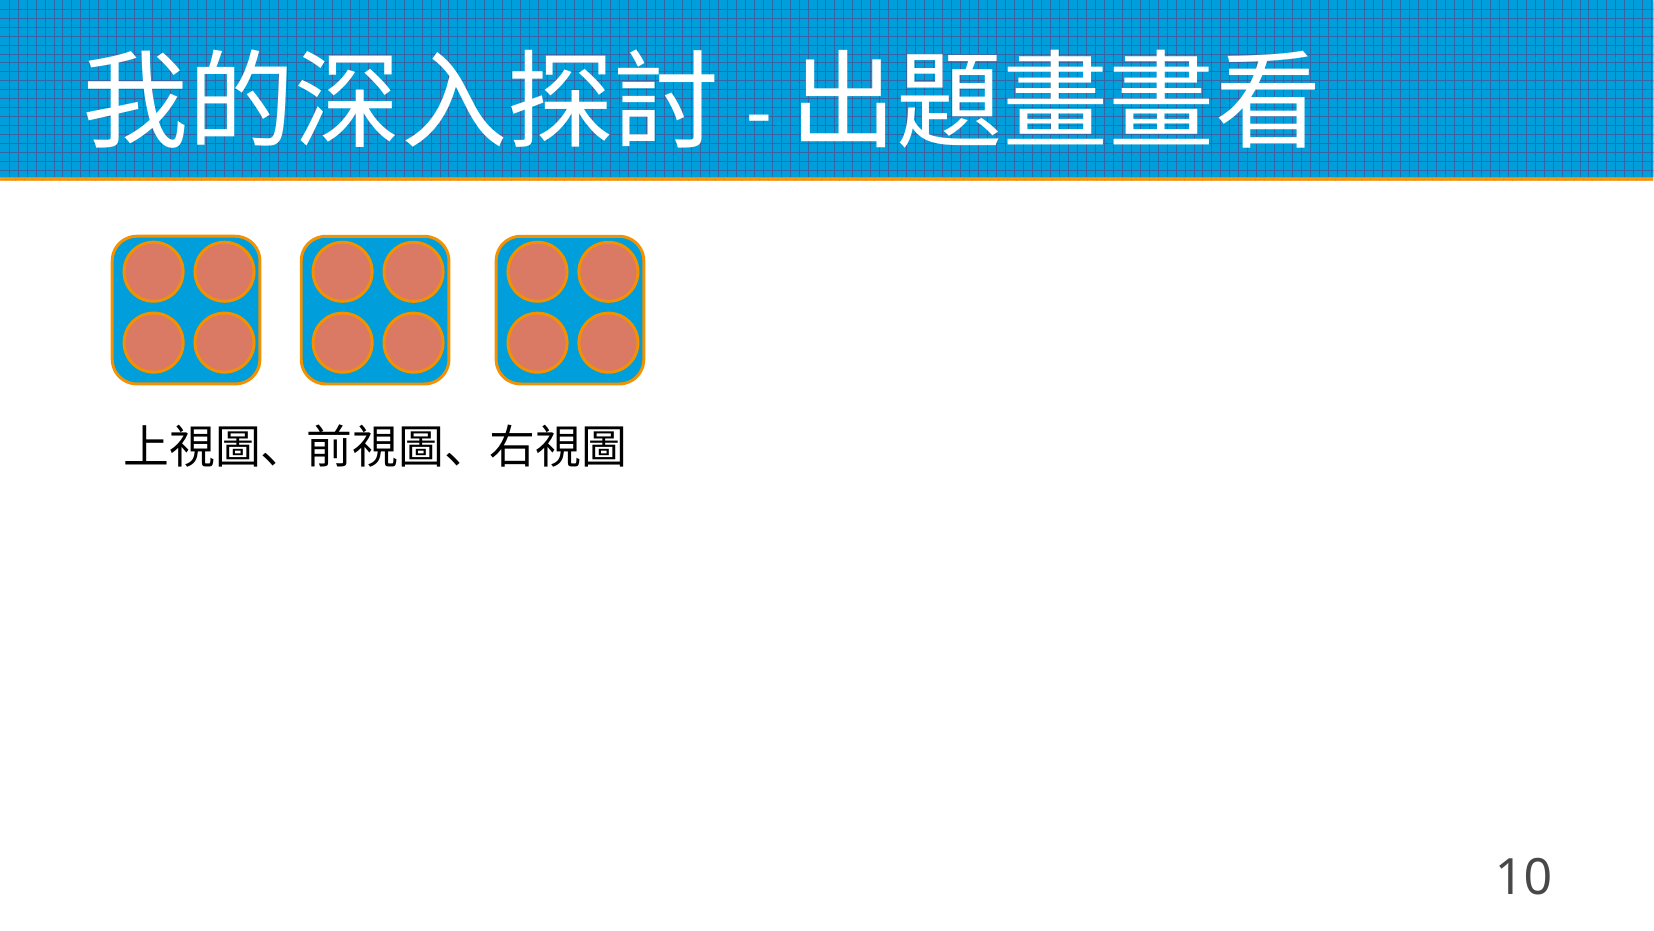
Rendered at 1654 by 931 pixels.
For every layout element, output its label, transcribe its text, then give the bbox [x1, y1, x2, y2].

text_box [496, 236, 644, 384]
text_box 上視圖、前視圖、右視圖 [118, 413, 650, 474]
title 我的深入探討-出題畫畫看 [82, 14, 1571, 171]
text_box [301, 236, 449, 384]
text_box [112, 236, 260, 384]
